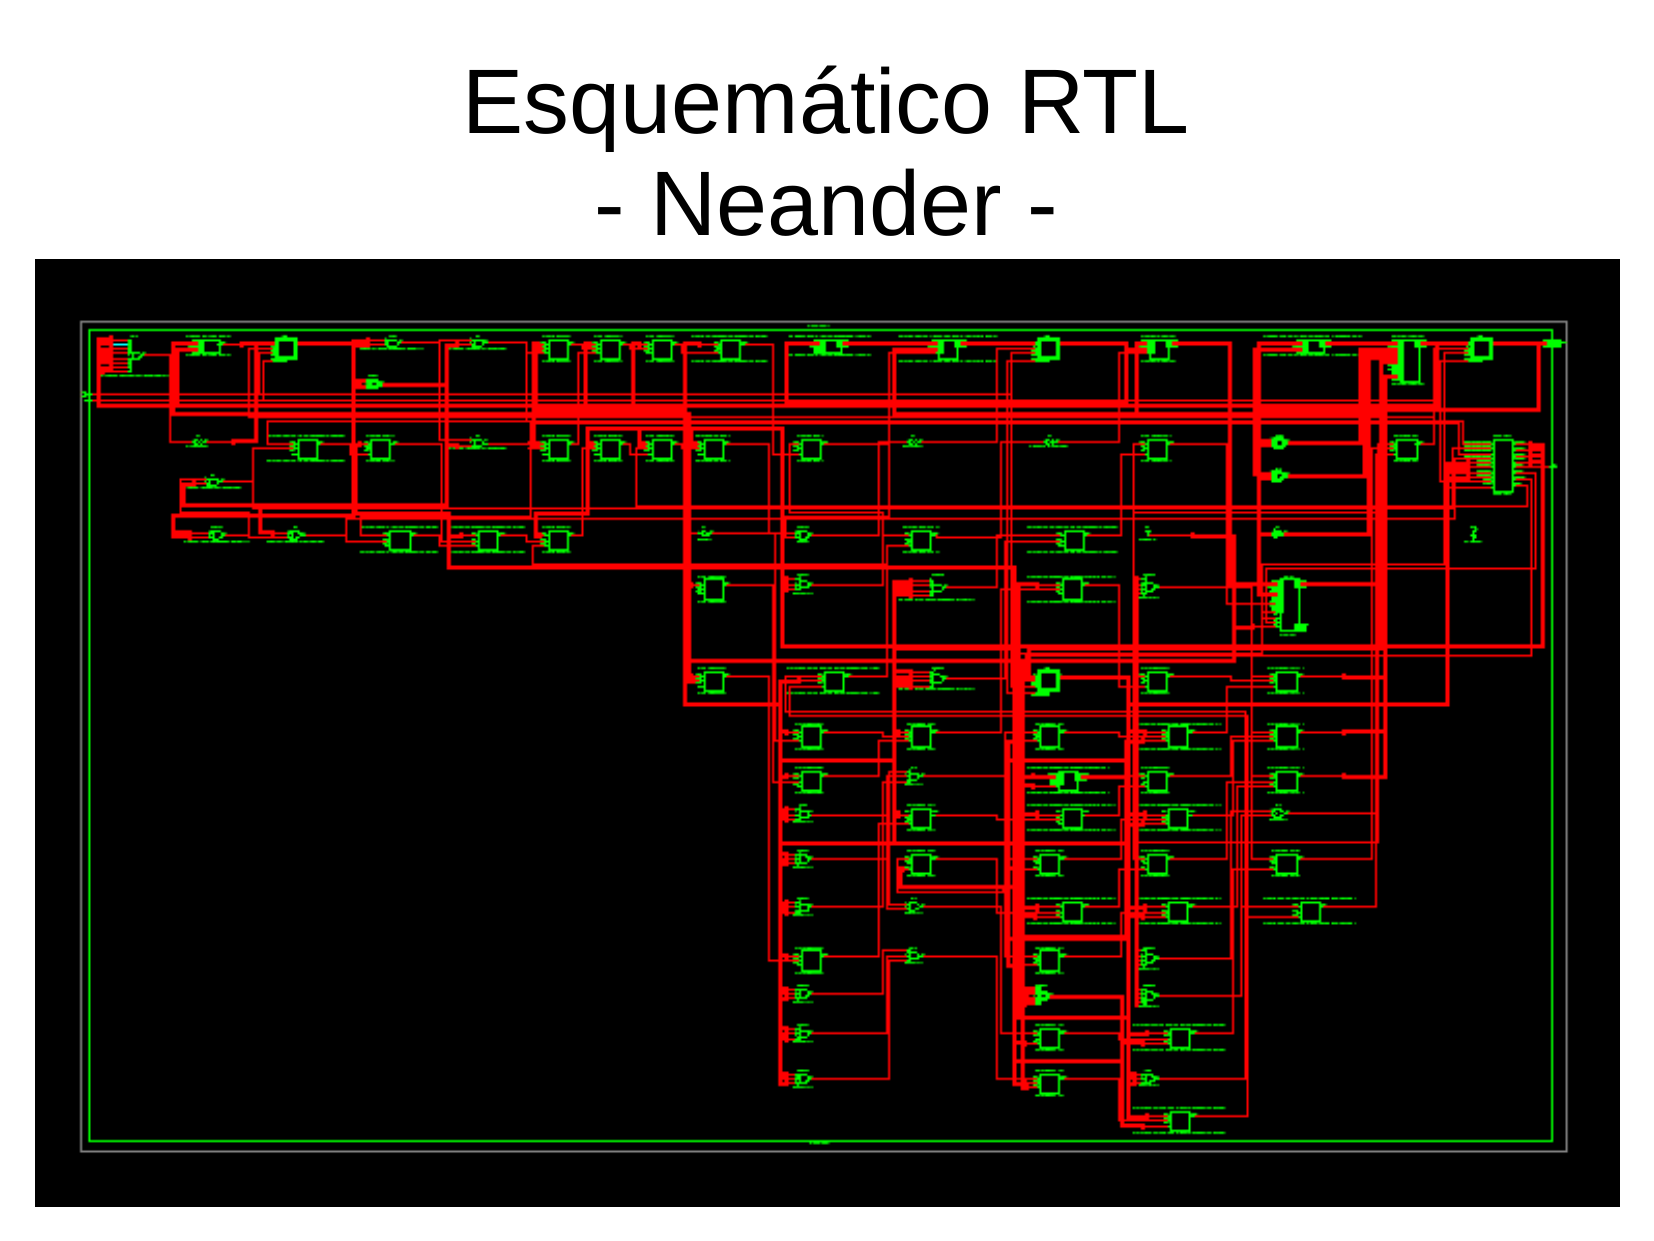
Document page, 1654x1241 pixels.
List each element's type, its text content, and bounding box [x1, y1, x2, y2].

title Esquemático RTL - Neander - [82, 49, 1571, 257]
picture [35, 259, 1620, 1207]
